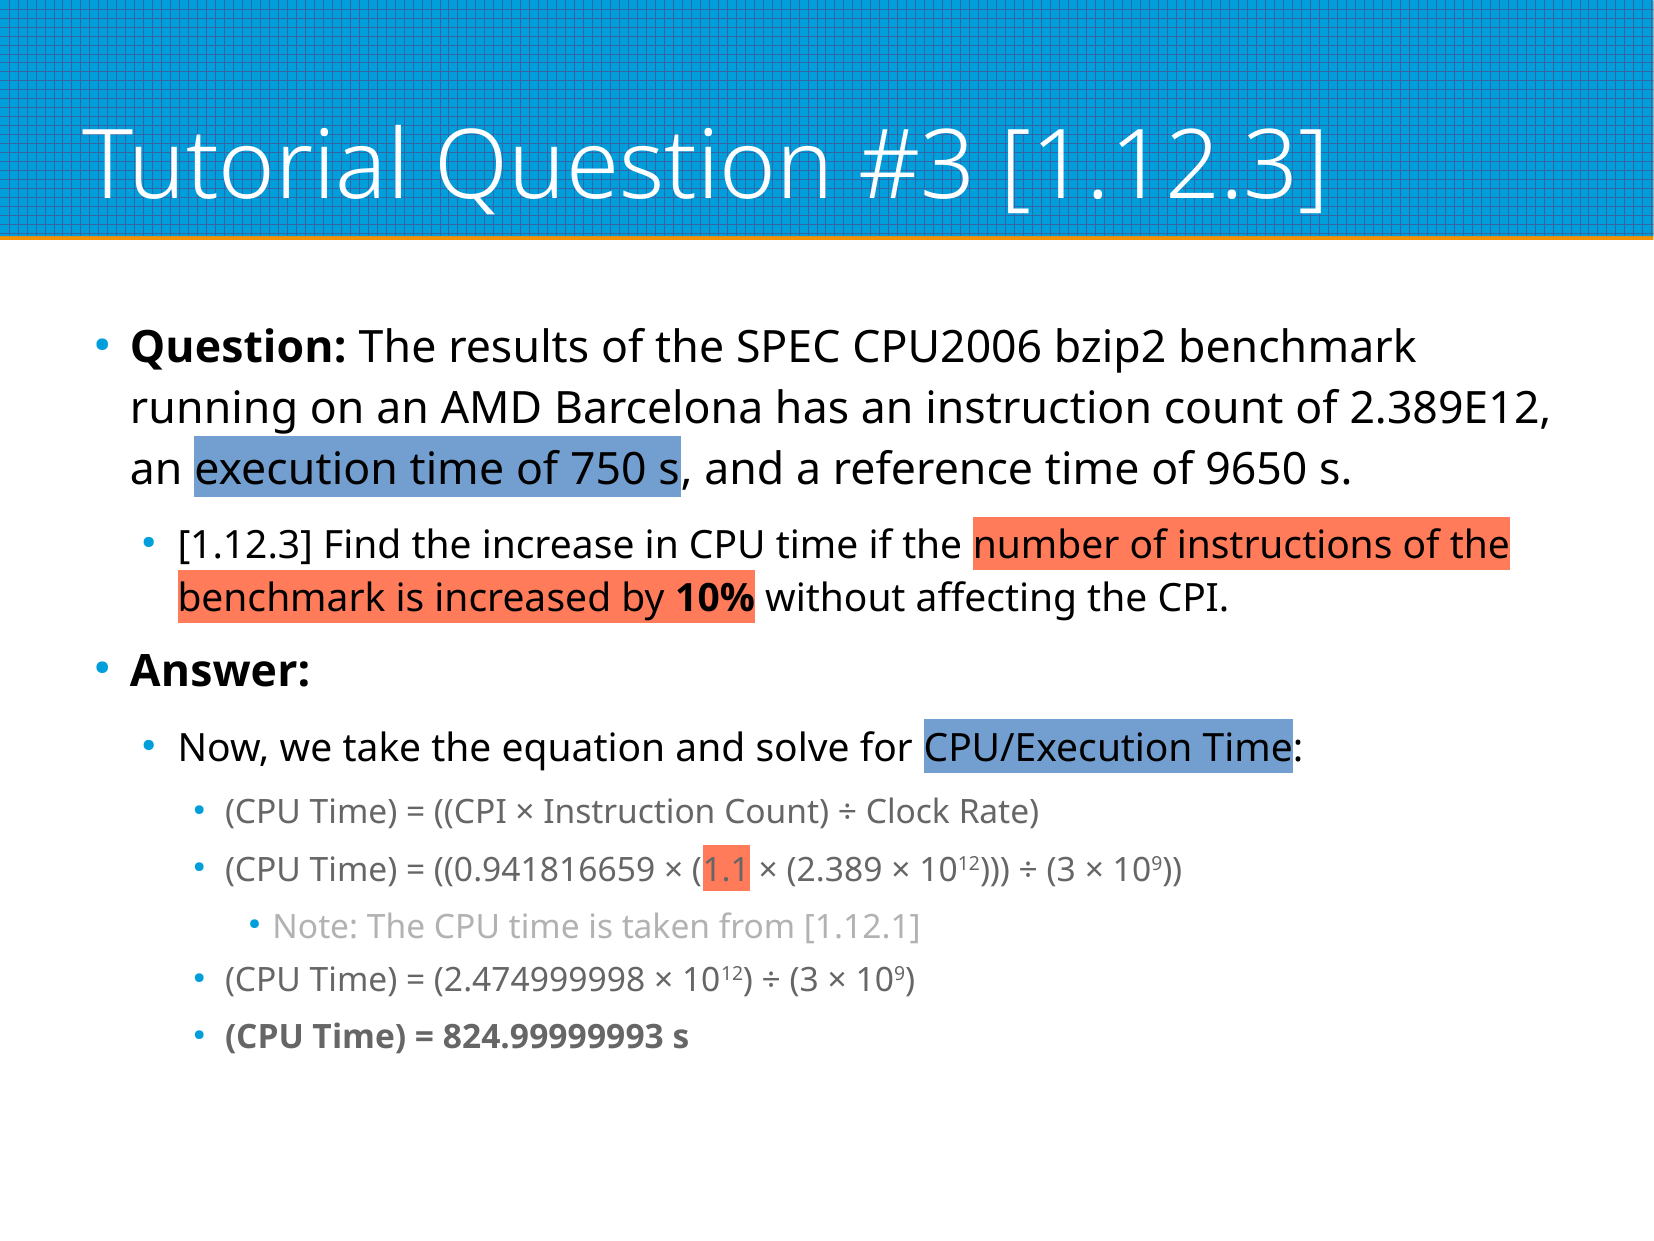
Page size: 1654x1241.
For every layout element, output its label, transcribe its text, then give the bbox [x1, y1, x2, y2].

title Tutorial Question #3 [1.12.3] [82, 19, 1571, 227]
list Question: The results of the SPEC CPU2006 bzip2 benchmark running on an AMD Barcelona has an instruction count of 2.389E12, an execution time of 750 s, and a reference time of 9650 s. [1.12.3] Find the increase in CPU time if the number of instructions of the benchmark is increased by 10% without affecting the CPI. Answer: Now, we take the equation and solve for CPU/Execution Time: (CPU Time) = ((CPI × Instruction Count) ÷ Clock Rate) (CPU Time) = ((0.941816659 × (1.1 × (2.389 × 1012))) ÷ (3 × 109)) Note: The CPU time is taken from [1.12.1] (CPU Time) = (2.474999998 × 1012) ÷ (3 × 109) (CPU Time) = 824.99999993 s [82, 314, 1563, 1081]
